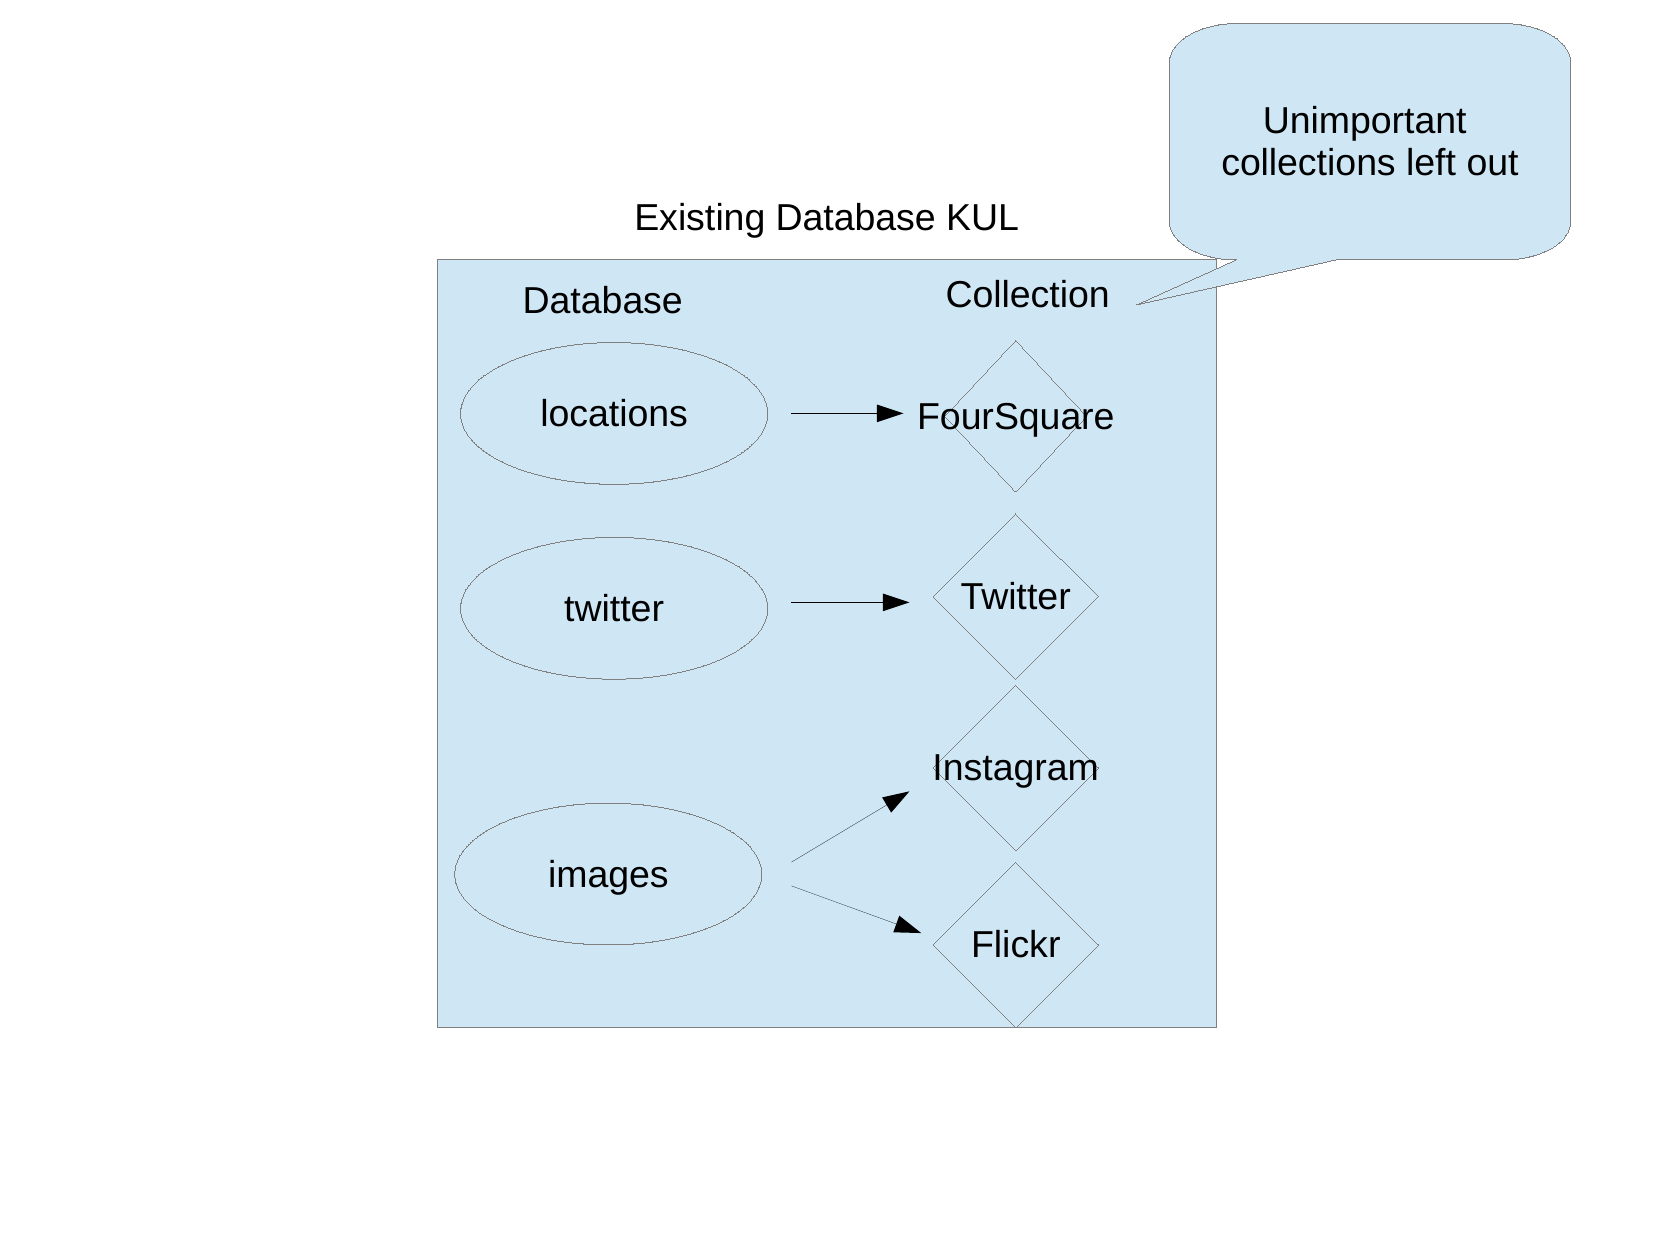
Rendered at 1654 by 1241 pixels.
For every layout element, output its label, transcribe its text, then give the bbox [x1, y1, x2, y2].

text_box Existing Database KUL [437, 188, 1183, 246]
text_box twitter [460, 537, 768, 680]
text_box Instagram [939, 685, 1092, 851]
text_box Flickr [933, 862, 1099, 1028]
text_box locations [460, 343, 768, 485]
text_box Collection [930, 265, 1125, 335]
text_box FourSquare [951, 340, 1084, 492]
text_box Database [507, 271, 709, 343]
text_box [437, 259, 1217, 1028]
text_box images [454, 803, 762, 945]
text_box Twitter [933, 513, 1099, 680]
text_box Unimportant collections left out [1136, 23, 1571, 305]
